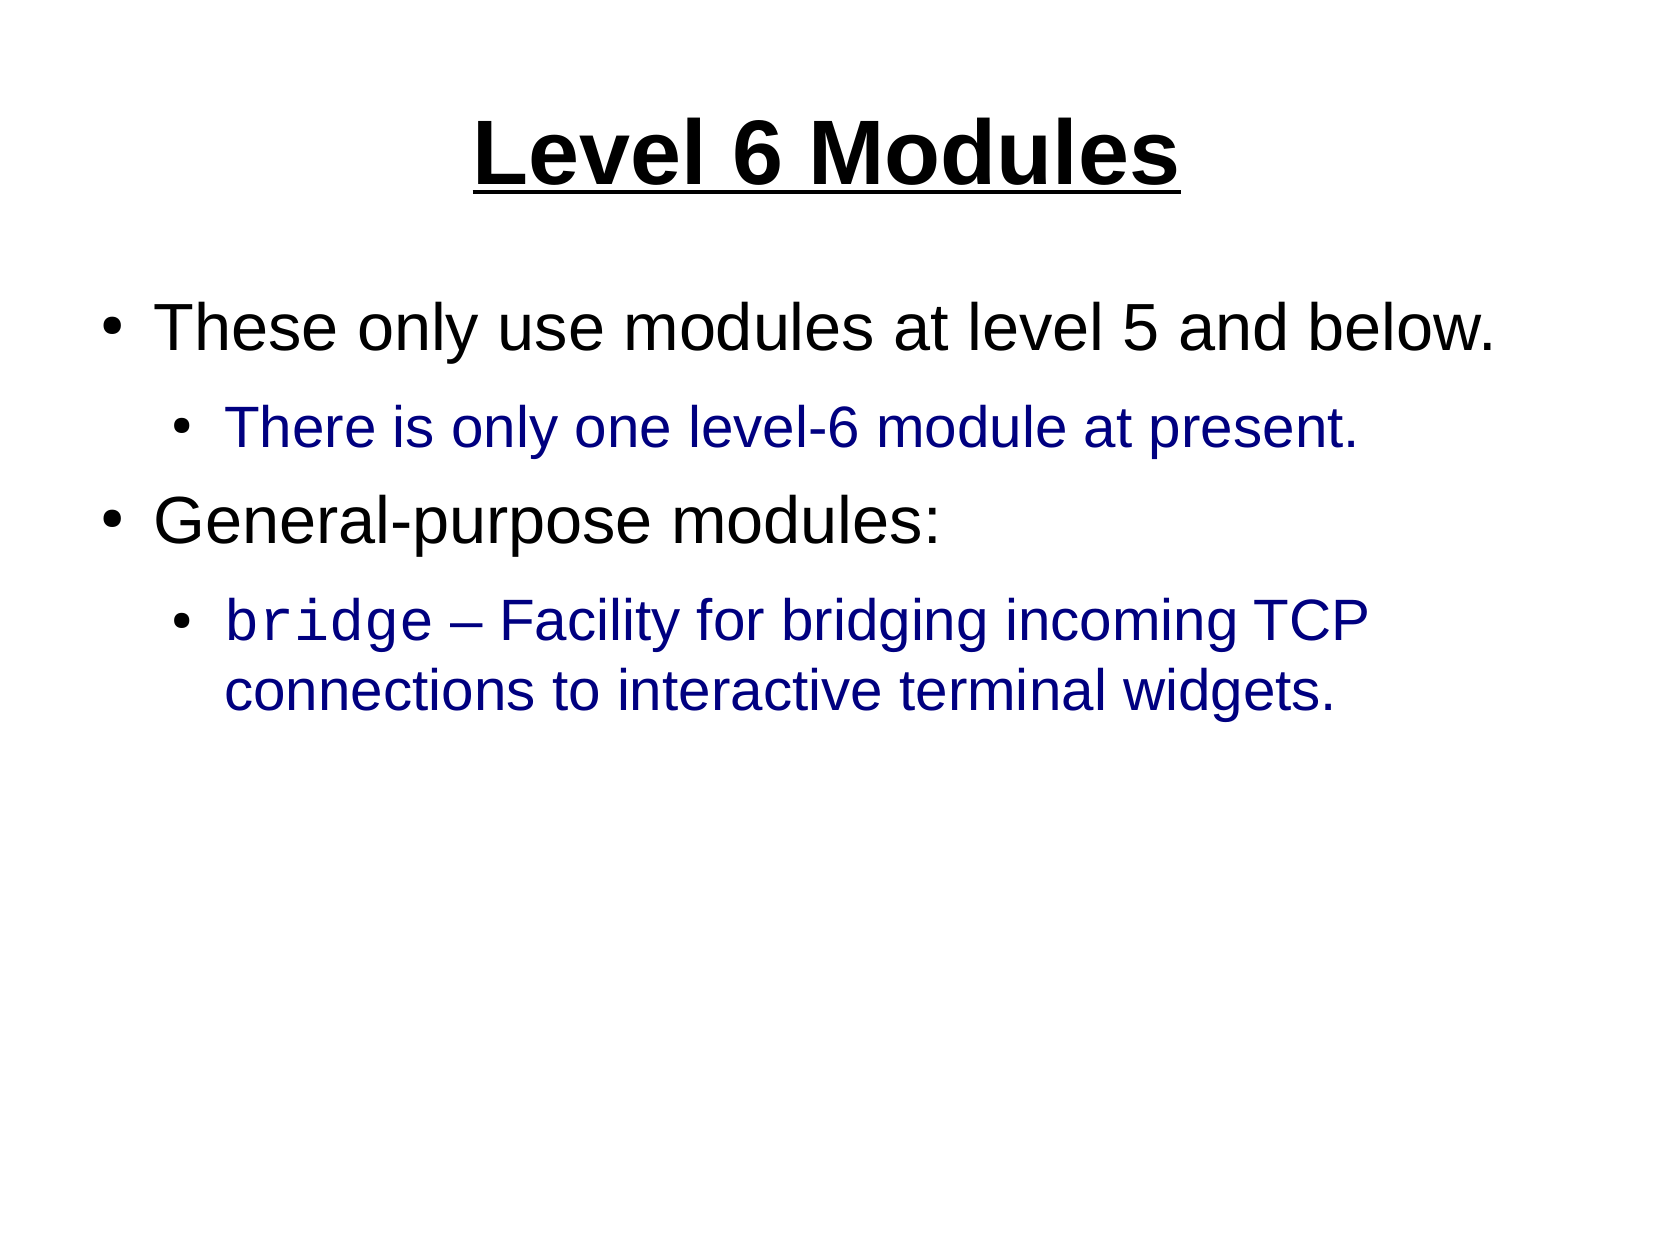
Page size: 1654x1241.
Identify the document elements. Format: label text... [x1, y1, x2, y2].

title Level 6 Modules [82, 56, 1571, 250]
list These only use modules at level 5 and below. There is only one level-6 module at present. General-purpose modules: bridge – Facility for bridging incoming TCP connections to interactive terminal widgets. [82, 290, 1571, 1094]
